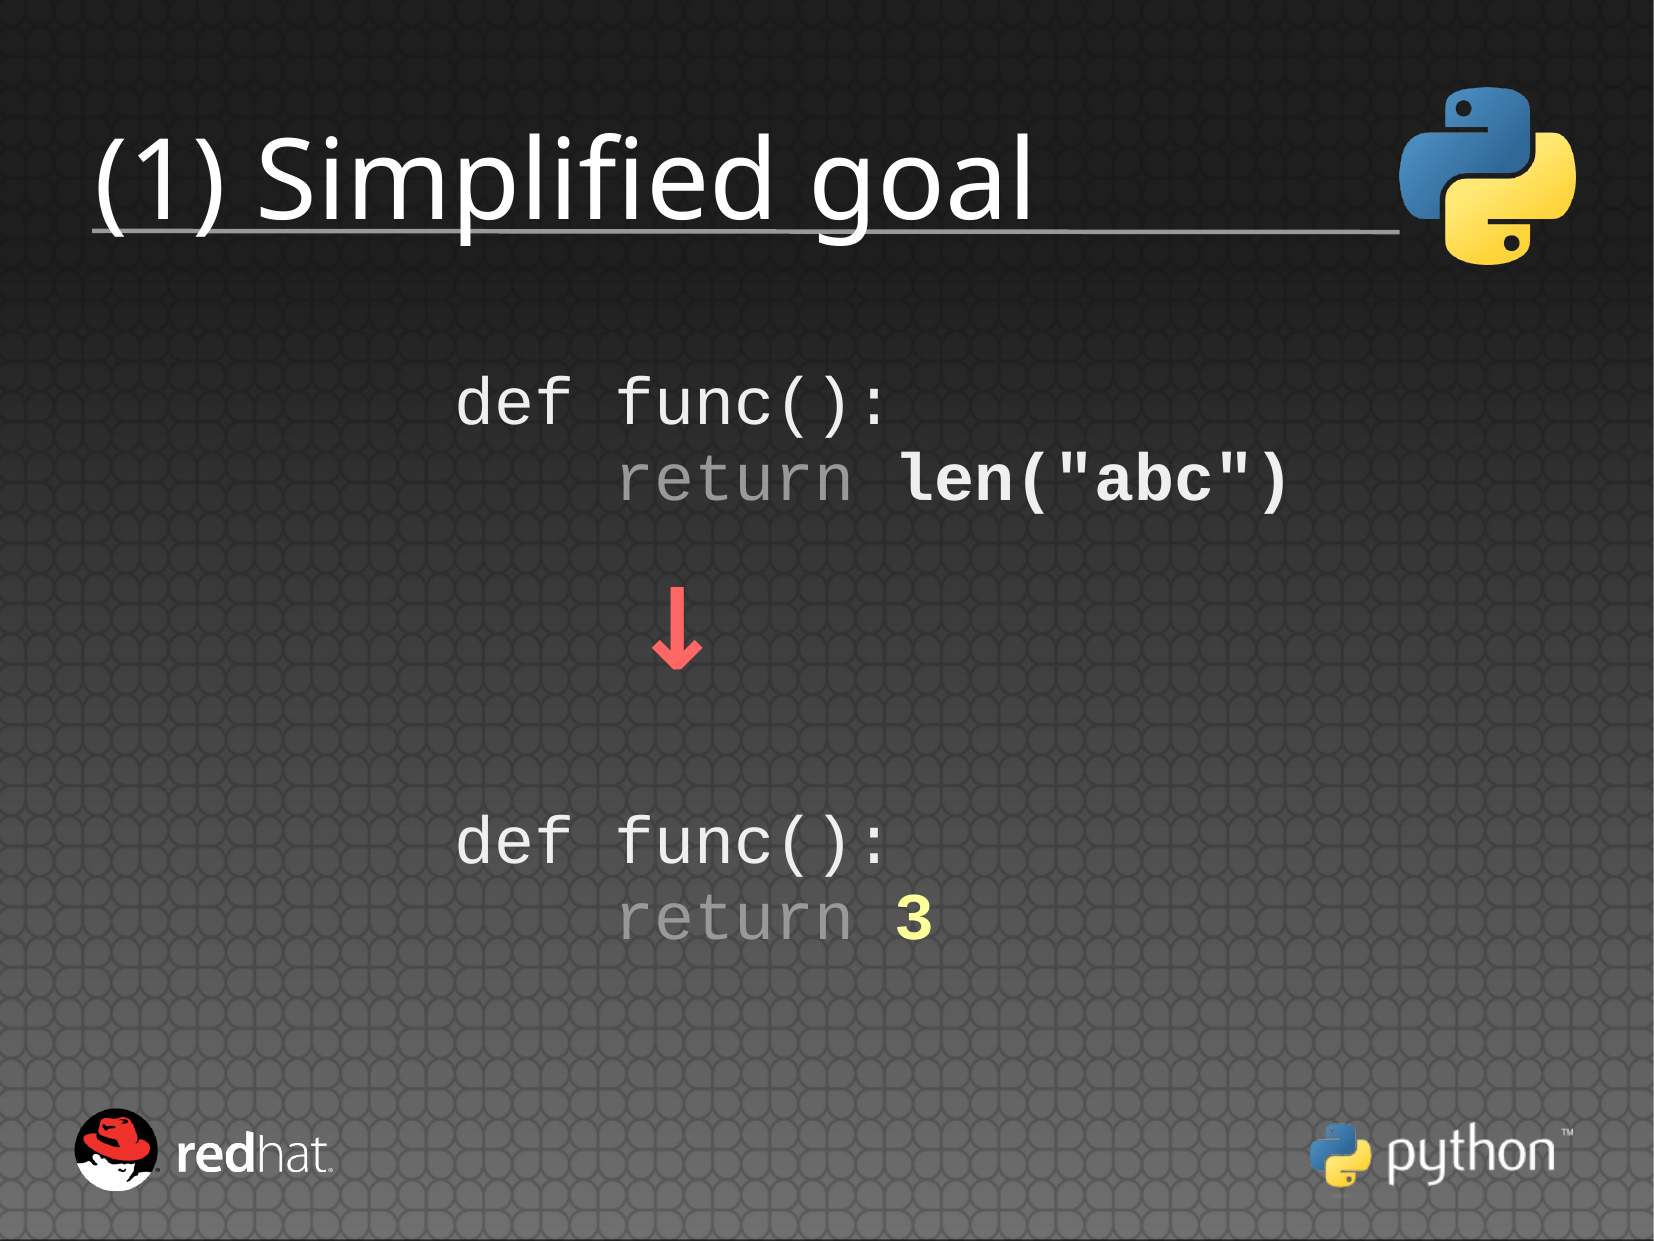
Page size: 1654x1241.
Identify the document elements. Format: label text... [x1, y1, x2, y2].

title (1) Simplified goal [94, 100, 1426, 251]
picture [0, 0, 1654, 1241]
list def func(): return len("abc") ↓ def func(): return 3 [383, 369, 1446, 991]
